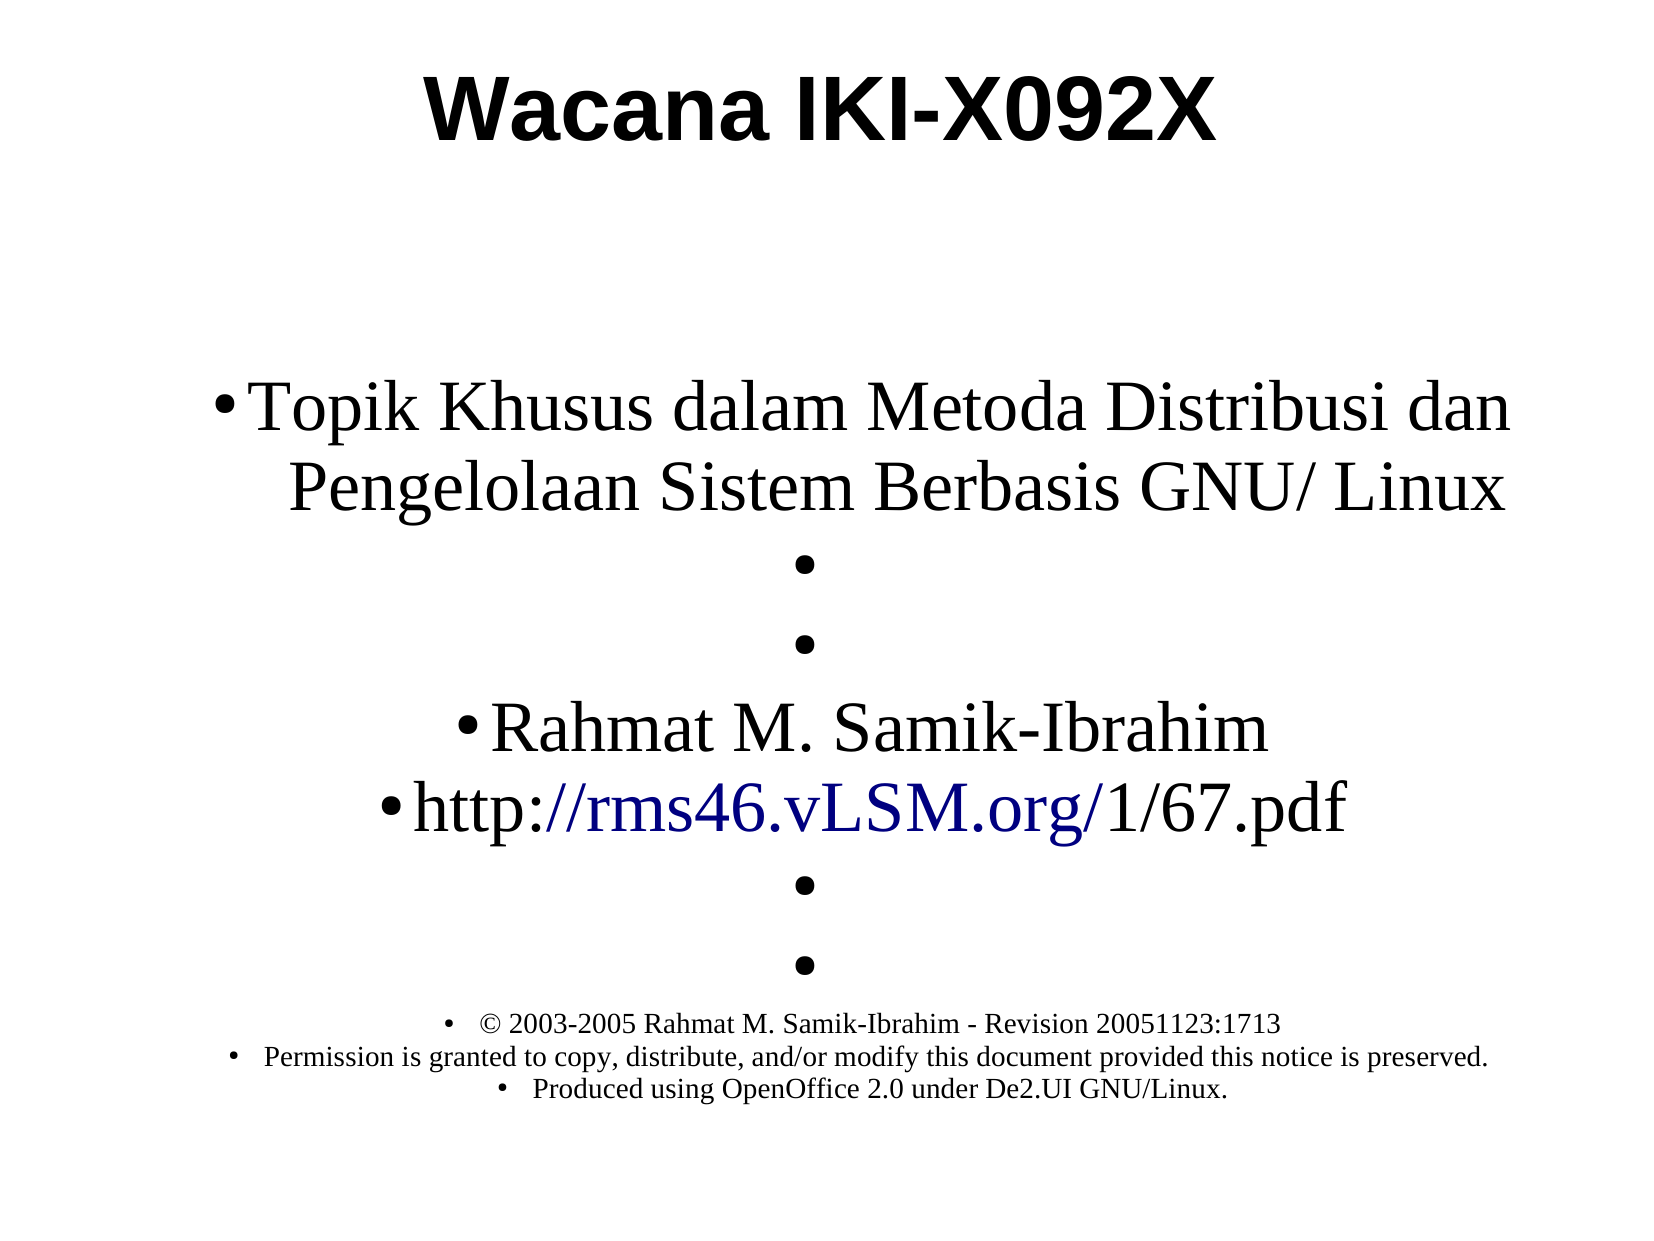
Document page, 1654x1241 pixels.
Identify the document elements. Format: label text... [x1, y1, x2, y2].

title Wacana IKI-X092X [114, 25, 1527, 192]
subtitle Topik Khusus dalam Metoda Distribusi dan Pengelolaan Sistem Berbasis GNU/ Linux Rahmat M. Samik-Ibrahim http://rms46.vLSM.org/1/67.pdf © 2003-2005 Rahmat M. Samik-Ibrahim - Revision 20051123:1713 Permission is granted to copy, distribute, and/or modify this document provided this notice is preserved. Produced using OpenOffice 2.0 under De2.UI GNU/Linux. [121, 344, 1534, 1126]
